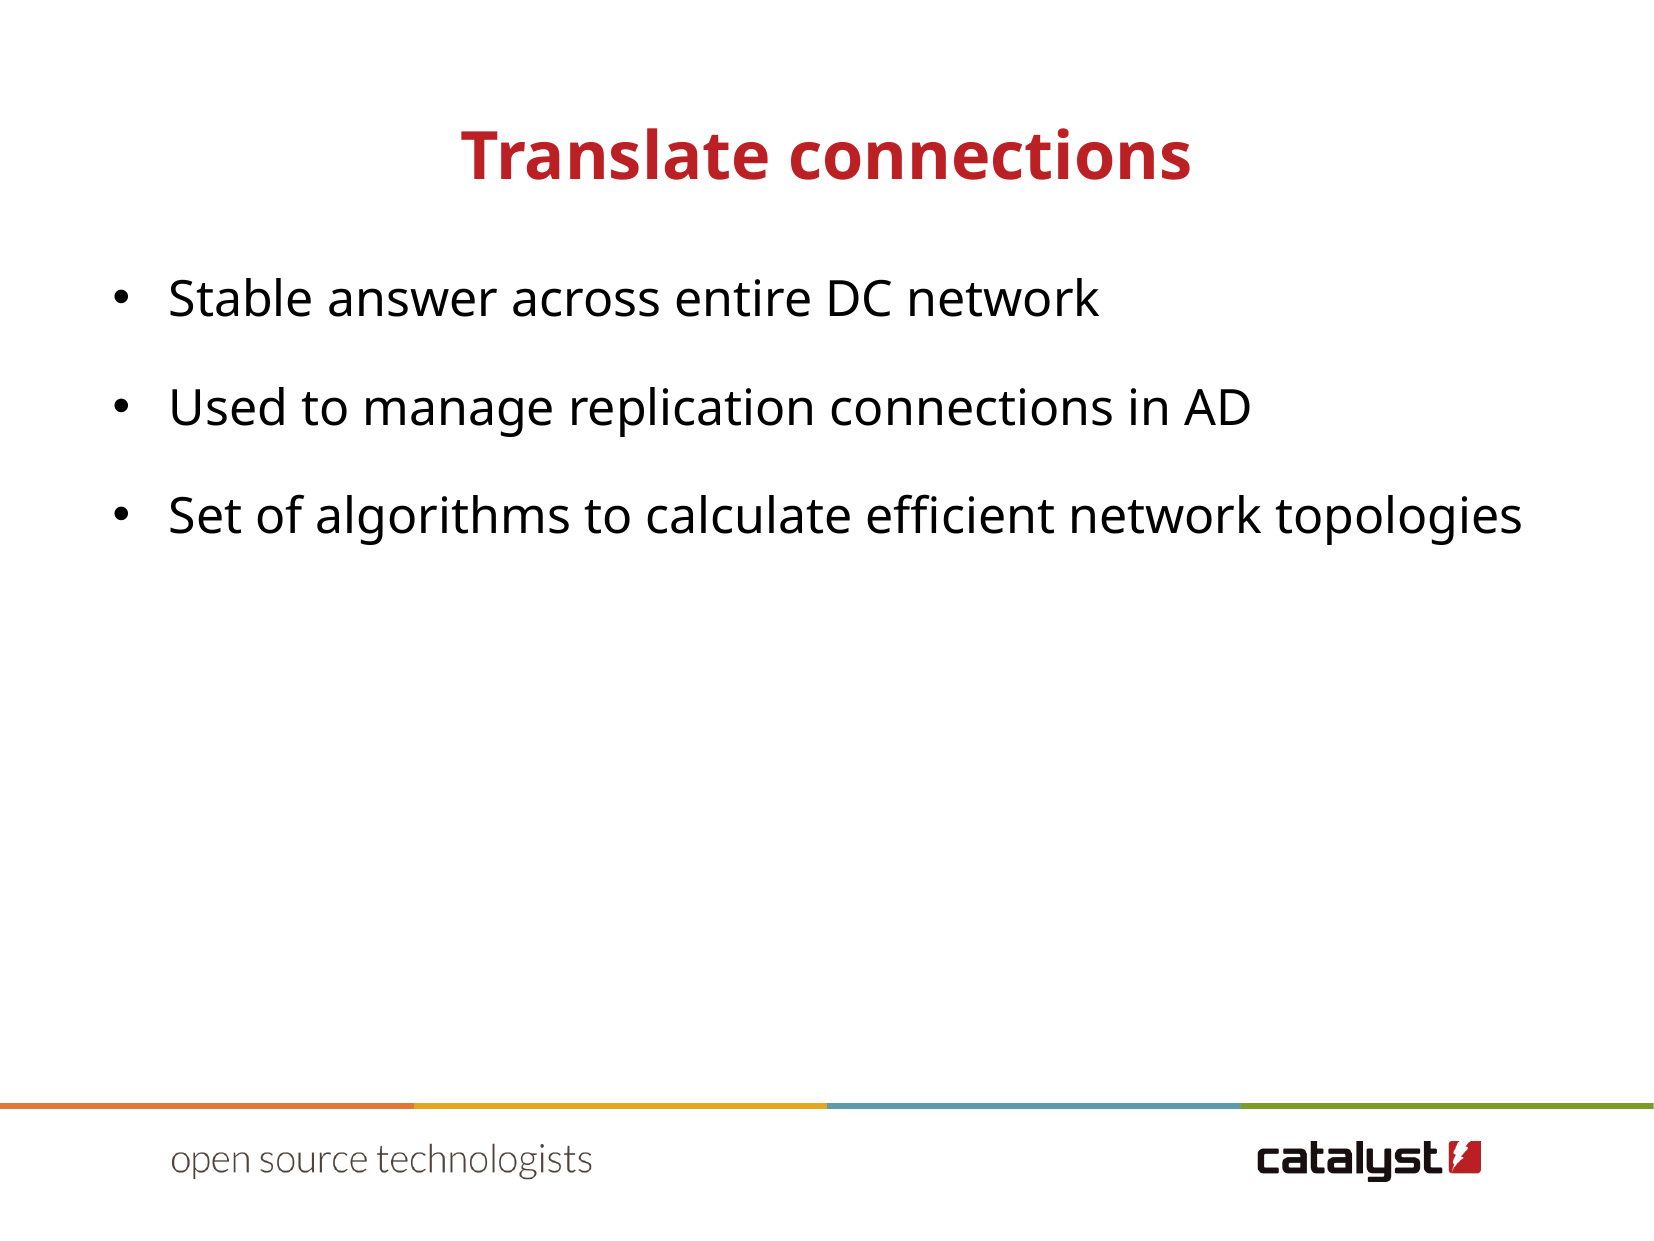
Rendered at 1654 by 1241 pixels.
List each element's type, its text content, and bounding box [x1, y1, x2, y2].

title Translate connections [82, 49, 1571, 257]
list Stable answer across entire DC network Used to manage replication connections in AD Set of algorithms to calculate efficient network topologies [112, 236, 1535, 956]
